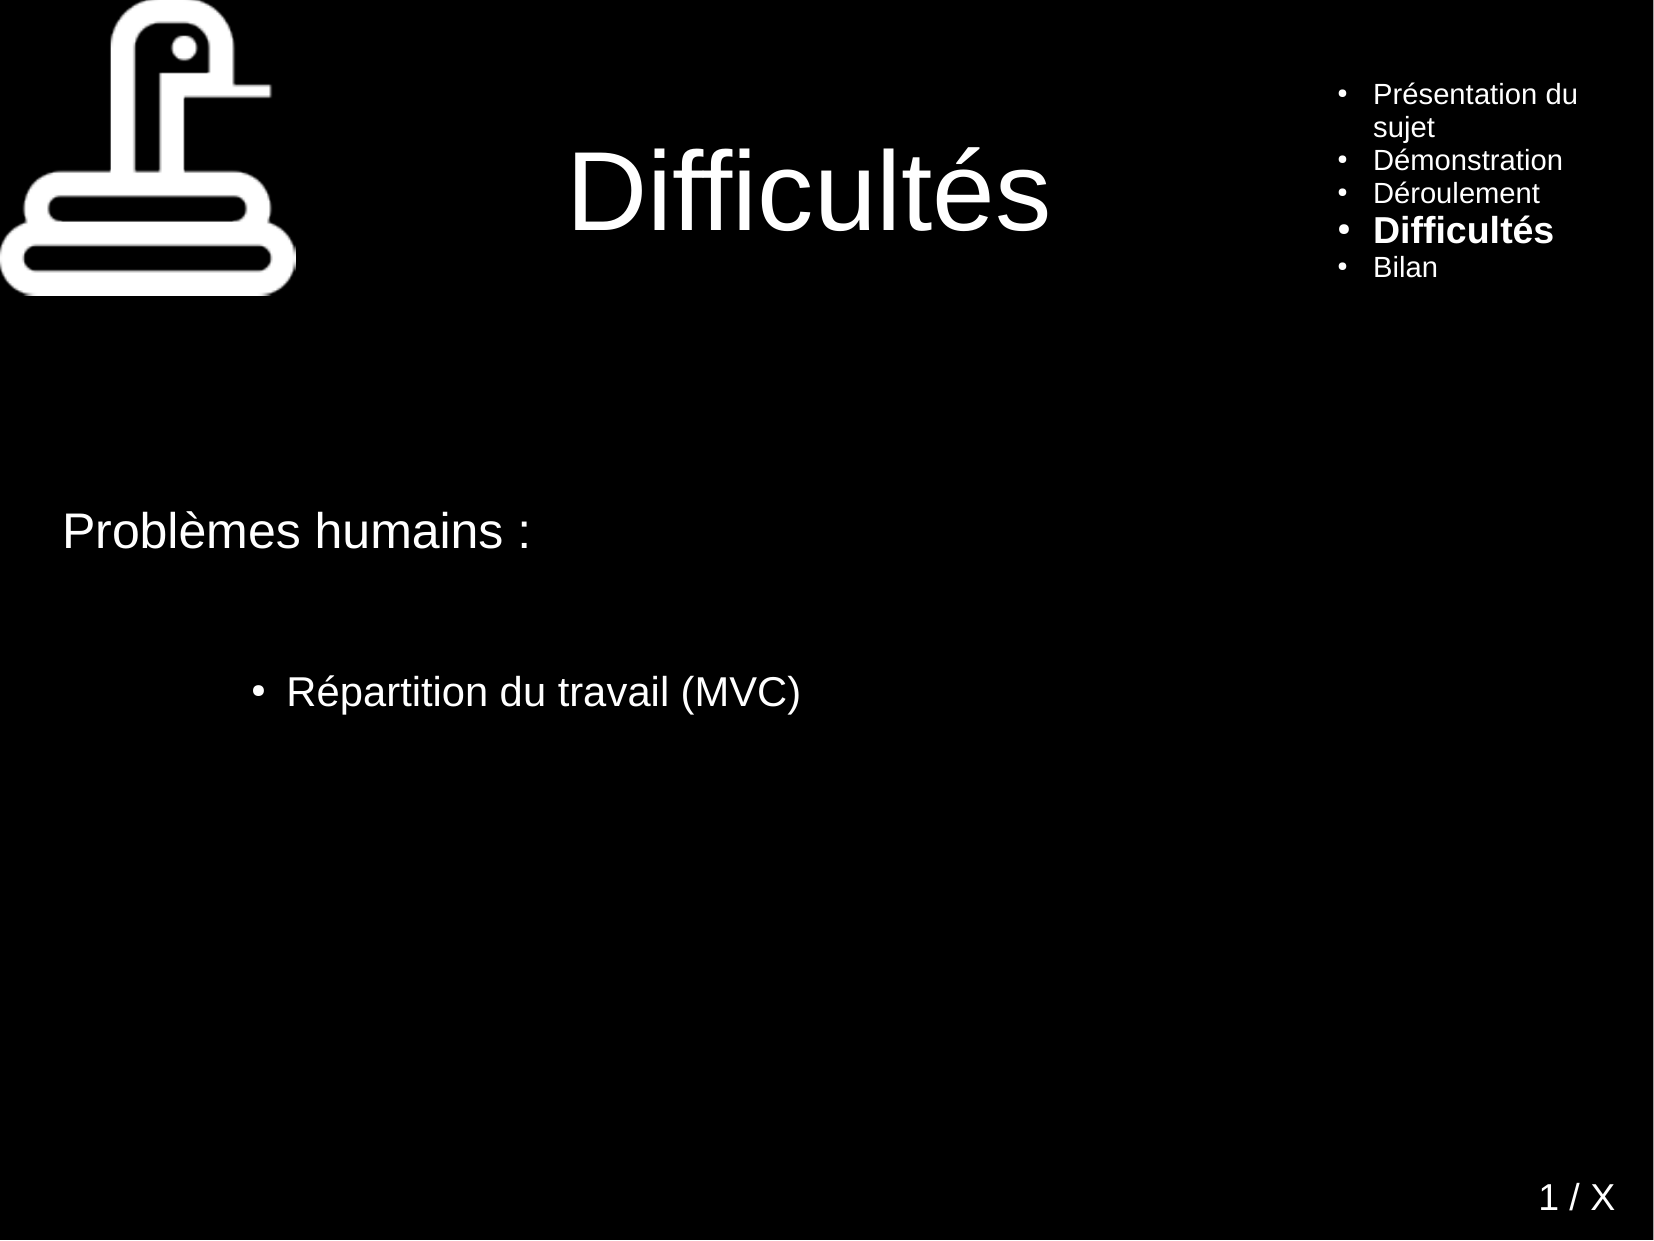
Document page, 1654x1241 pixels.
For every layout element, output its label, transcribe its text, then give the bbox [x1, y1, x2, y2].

text_box 1 / X [1523, 1169, 1654, 1241]
title Difficultés [295, 88, 1323, 296]
text_box Problèmes humains : [47, 496, 626, 623]
text_box Présentation du sujet Démonstration Déroulement Difficultés Bilan [1322, 70, 1654, 334]
picture [0, 0, 296, 296]
text_box Répartition du travail (MVC) [236, 661, 1134, 797]
